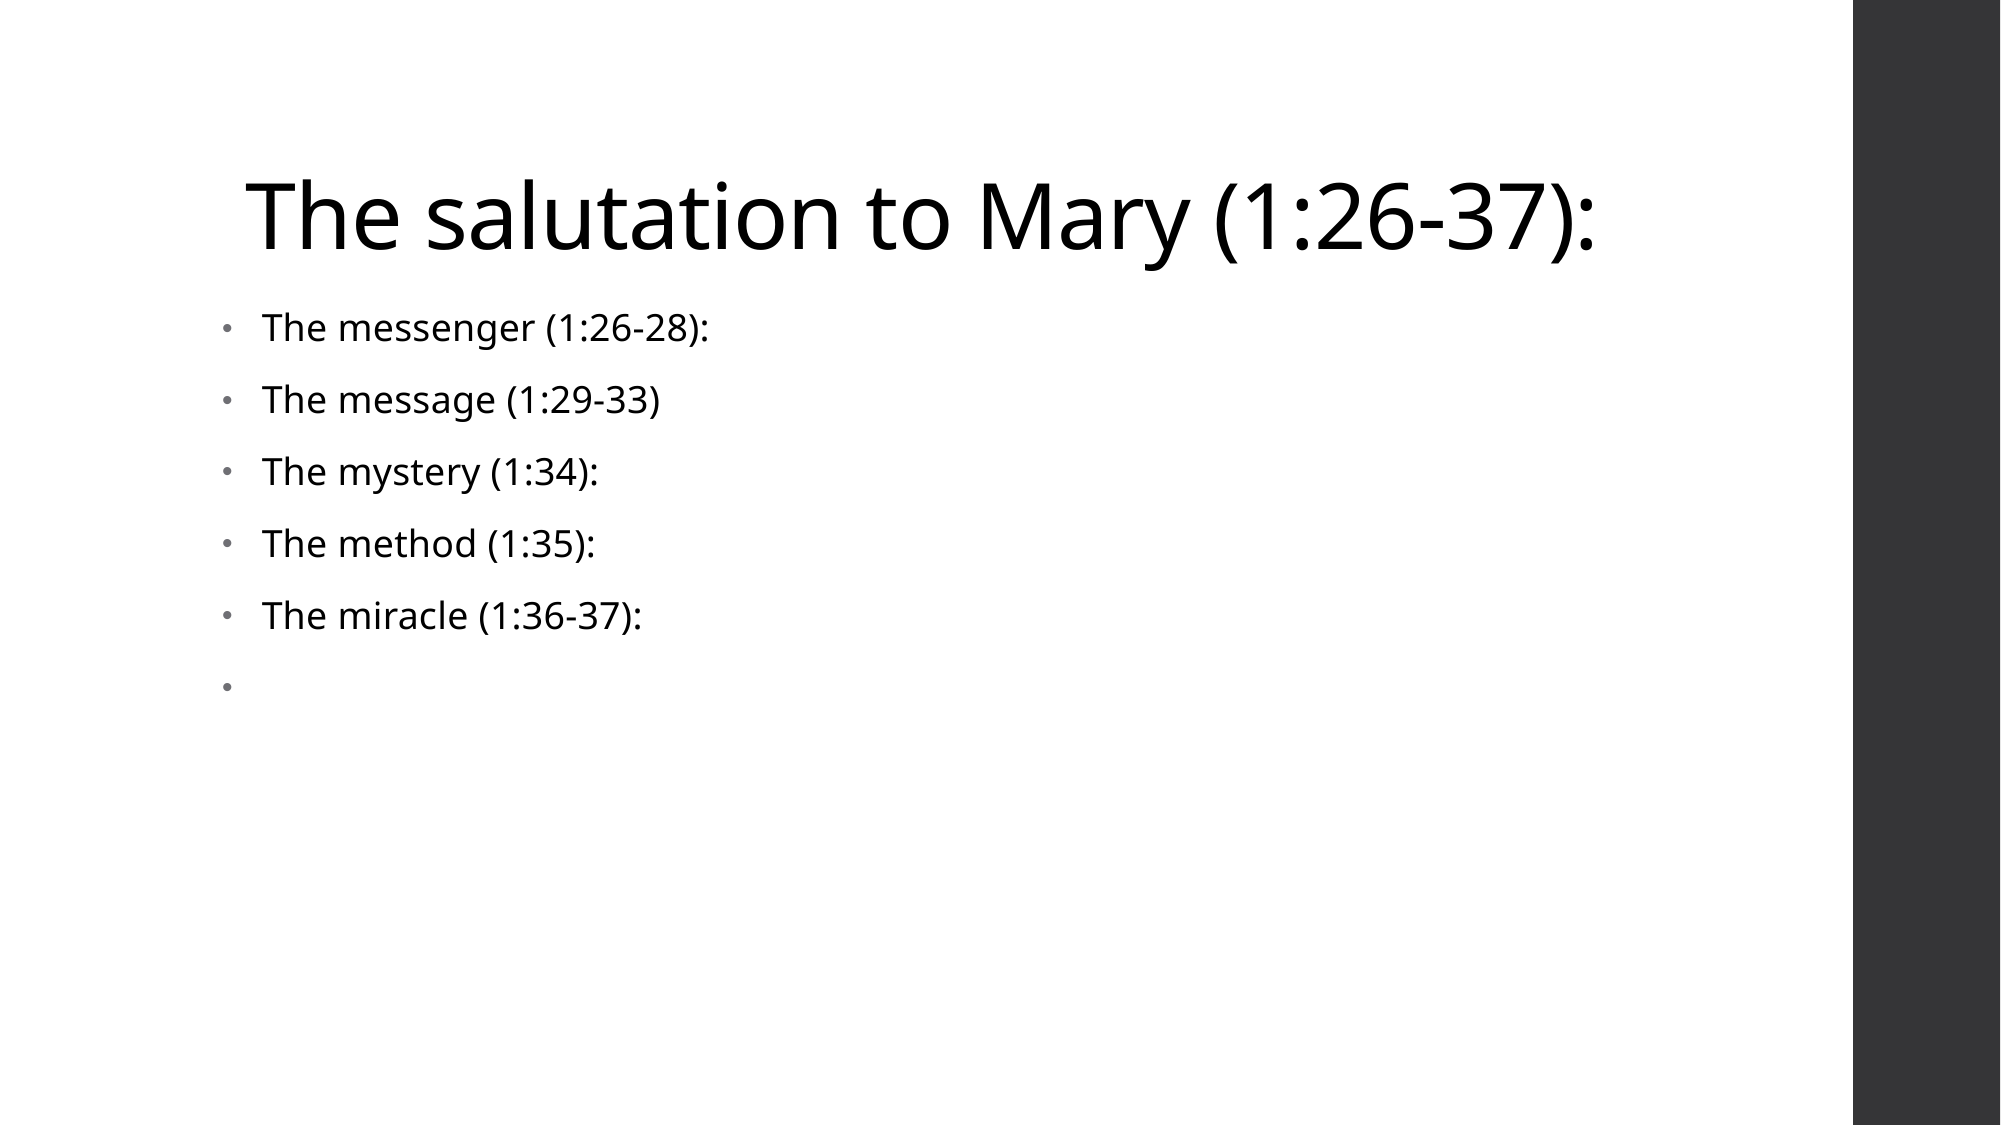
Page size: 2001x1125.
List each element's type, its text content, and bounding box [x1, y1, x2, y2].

list The messenger (1:26-28): The message (1:29-33) The mystery (1:34): The method (1:35): The miracle (1:36-37): [206, 299, 1617, 1014]
title The salutation to Mary (1:26-37): [206, 60, 1797, 278]
